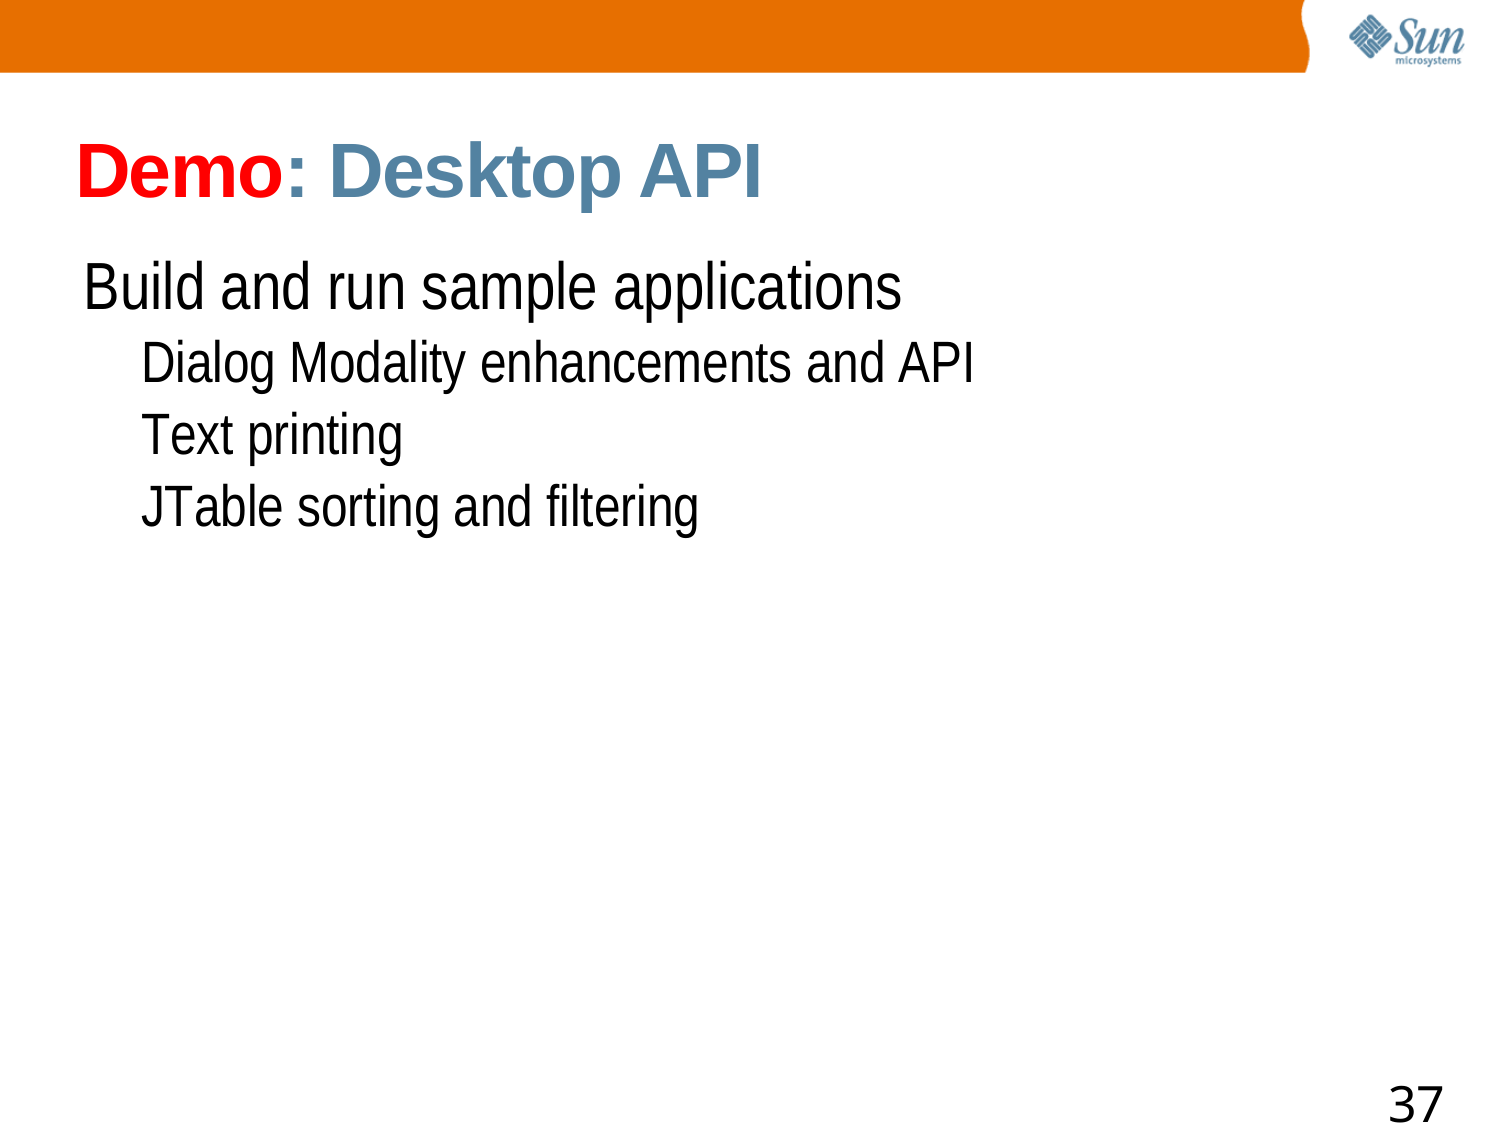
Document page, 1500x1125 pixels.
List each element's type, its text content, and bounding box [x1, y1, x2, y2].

title Demo: Desktop API [75, 122, 1437, 227]
list Build and run sample applications Dialog Modality enhancements and API Text printing JTable sorting and filtering [64, 257, 1401, 1016]
picture [0, 0, 1500, 75]
